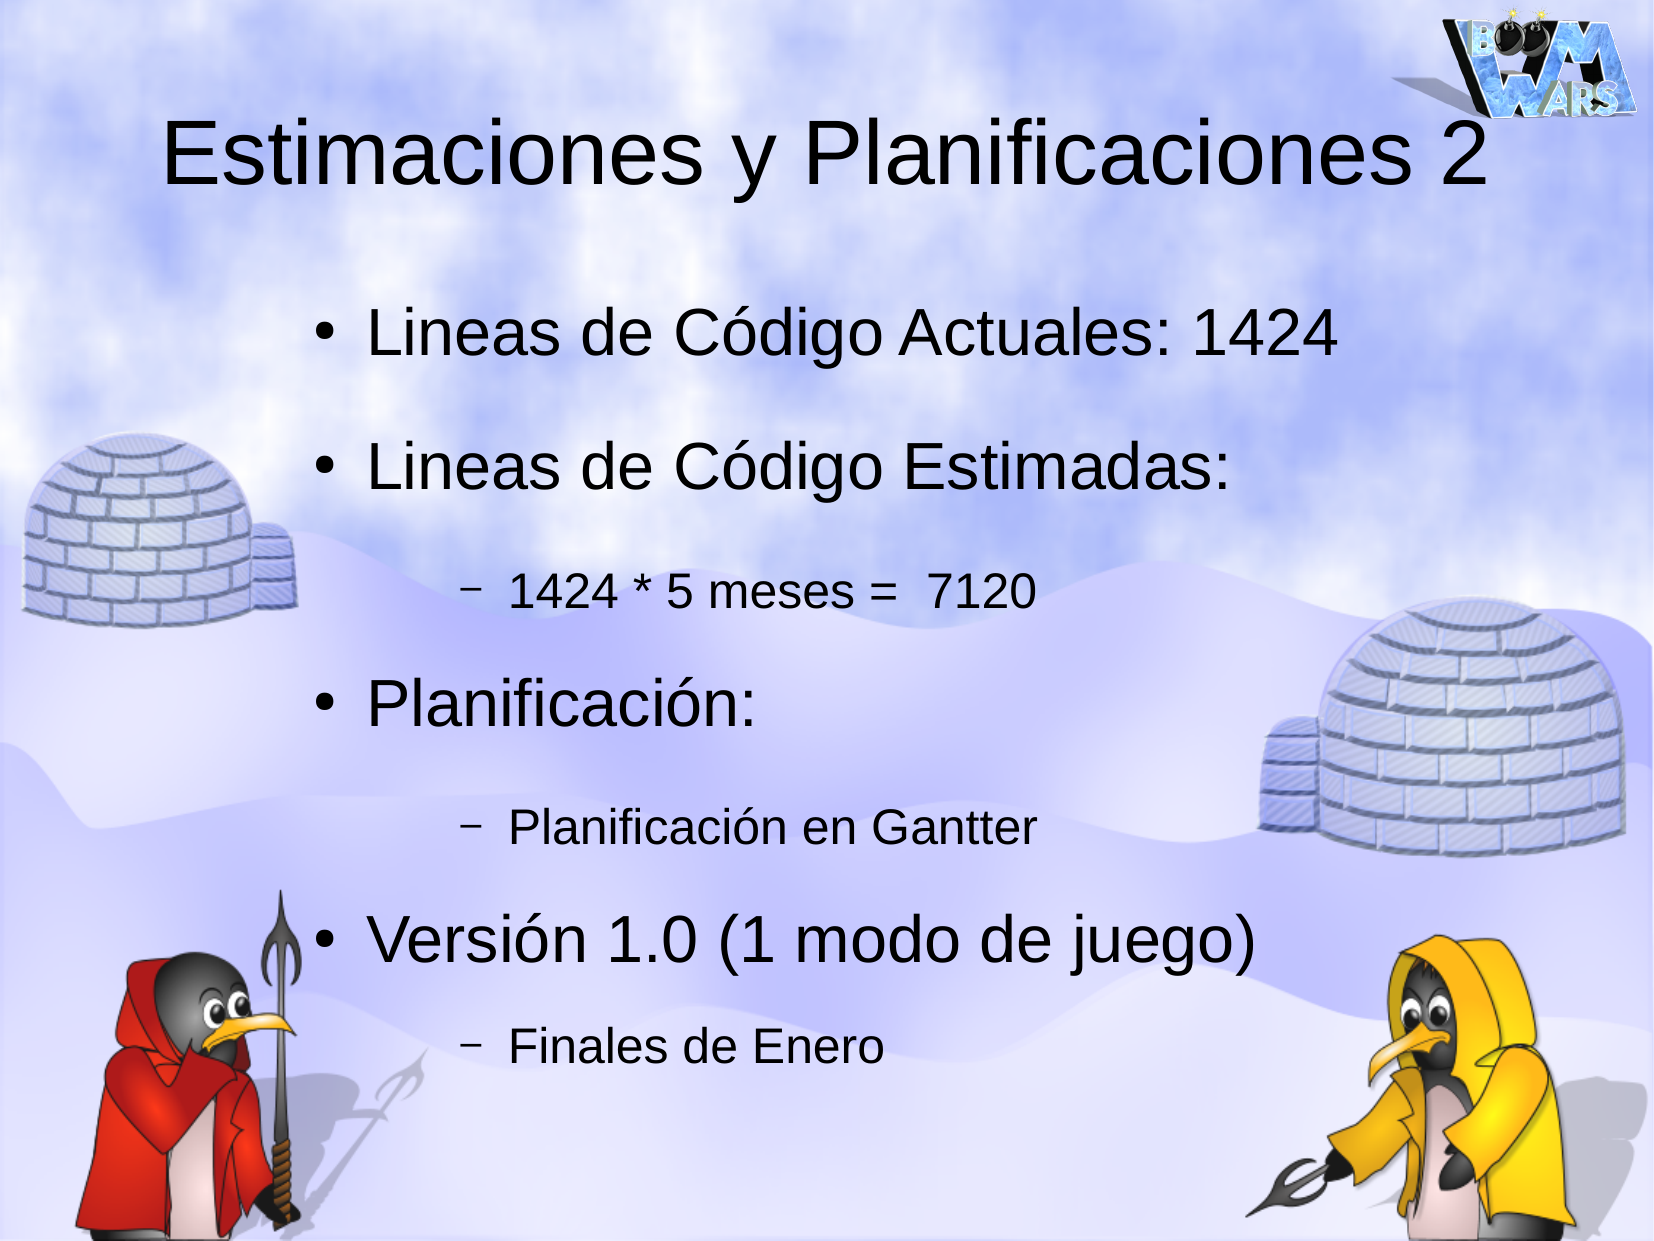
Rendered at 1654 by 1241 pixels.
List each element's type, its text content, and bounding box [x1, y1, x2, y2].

picture [0, 0, 1654, 1241]
list Lineas de Código Actuales: 1424 Lineas de Código Estimadas: 1424 * 5 meses = 7120 Planificación: Planificación en Gantter Versión 1.0 (1 modo de juego) Finales de Enero [295, 295, 1418, 1241]
title Estimaciones y Planificaciones 2 [82, 49, 1571, 257]
